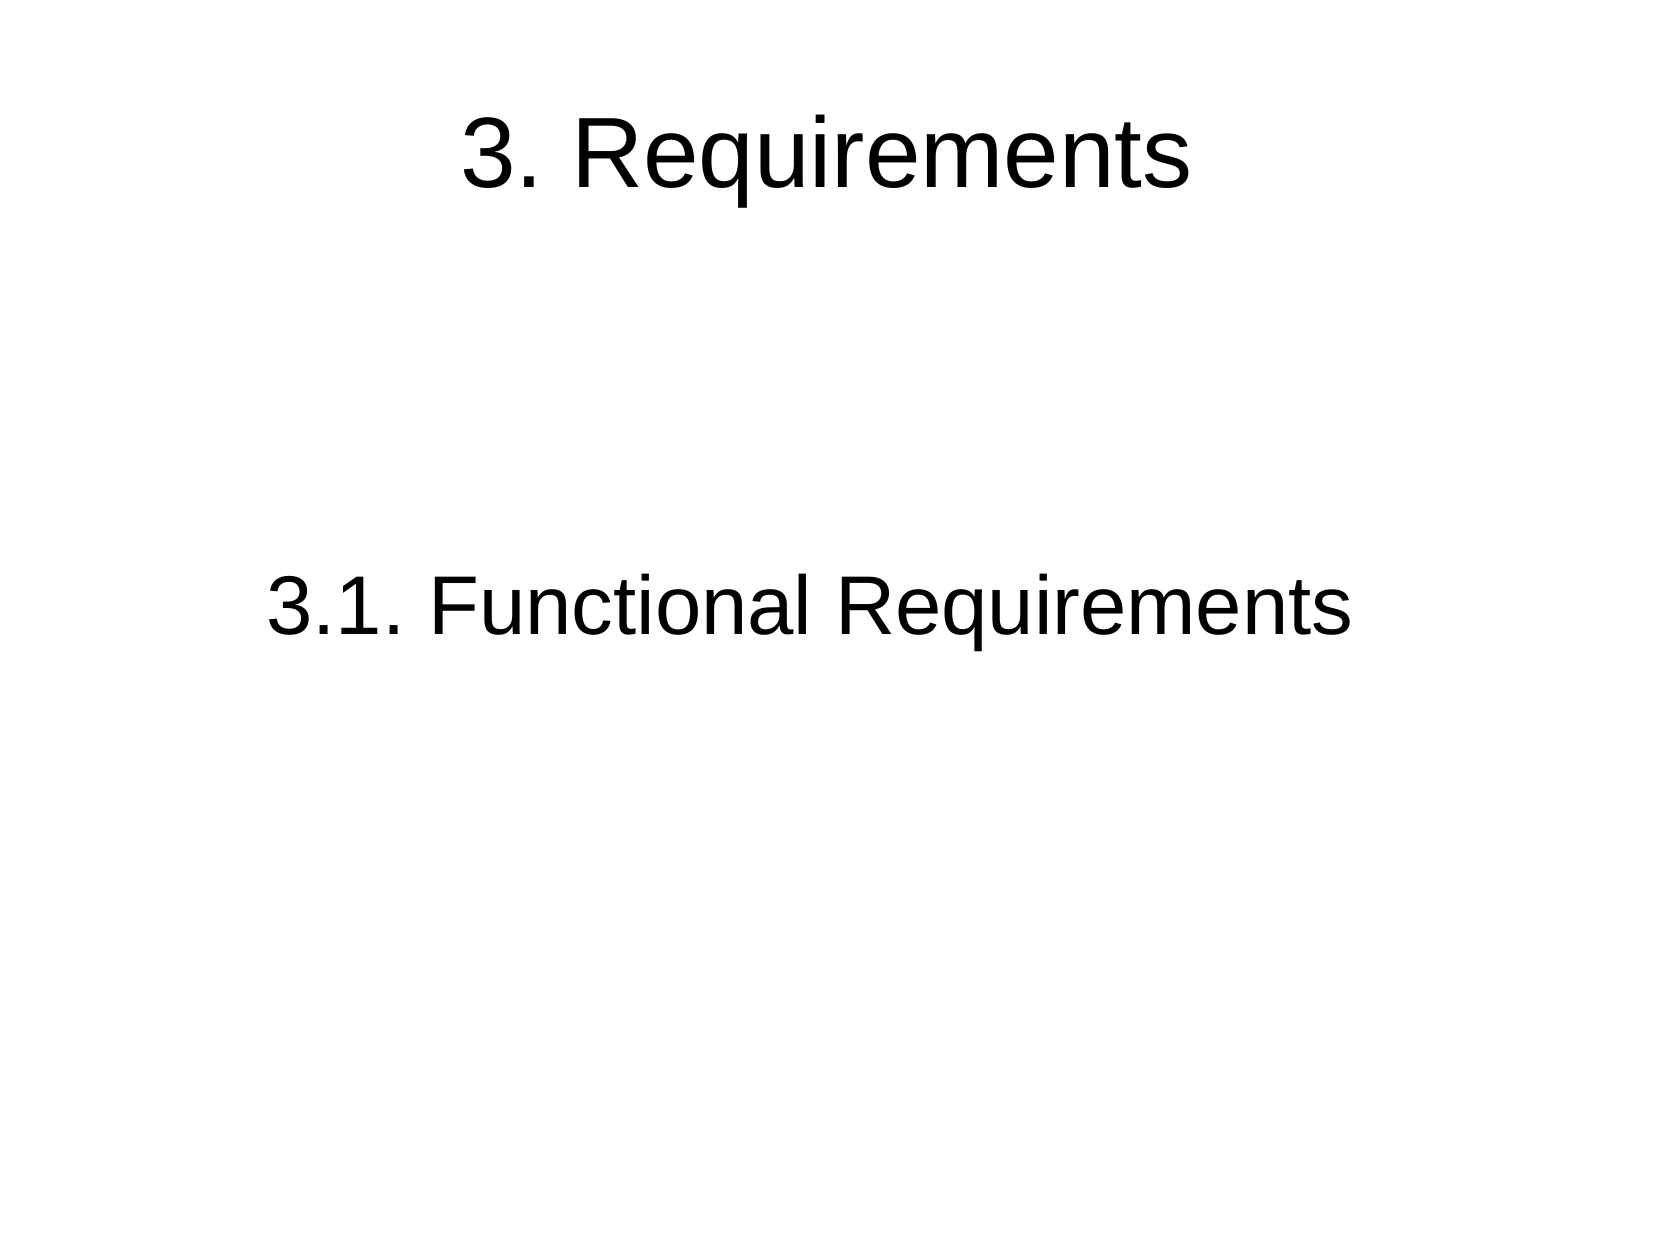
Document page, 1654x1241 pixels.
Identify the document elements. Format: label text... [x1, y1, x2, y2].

subtitle 3.1. Functional Requirements [82, 290, 1538, 922]
title 3. Requirements [82, 49, 1571, 257]
